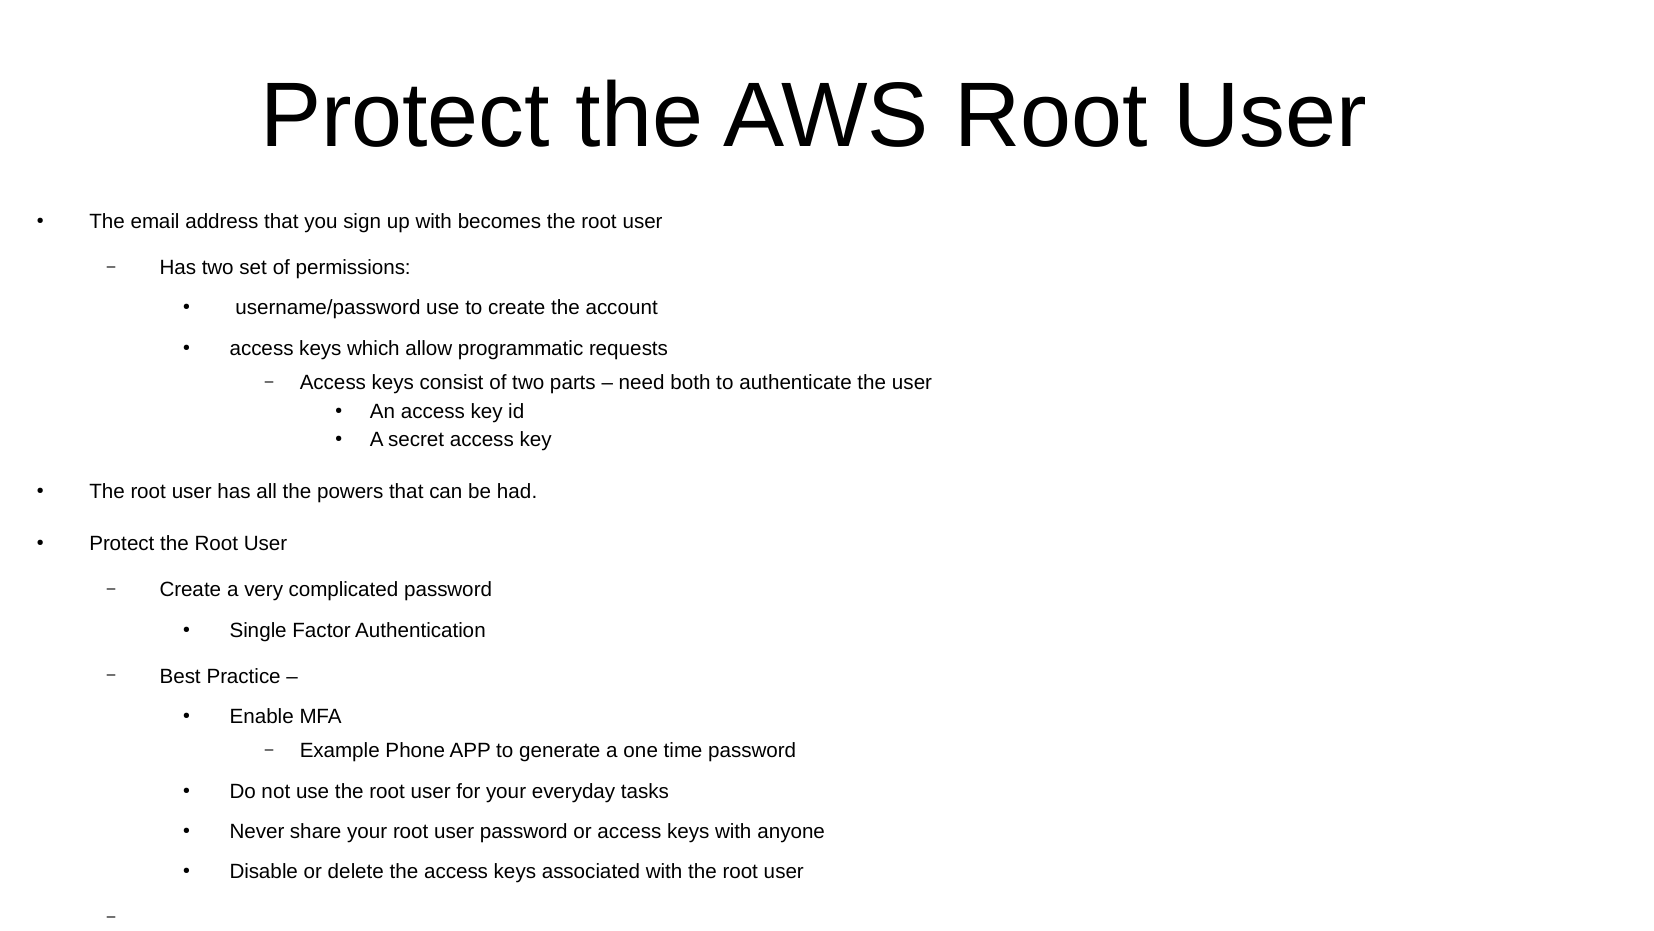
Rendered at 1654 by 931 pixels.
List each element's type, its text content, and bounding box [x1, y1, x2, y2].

list The email address that you sign up with becomes the root user Has two set of permissions: username/password use to create the account access keys which allow programmatic requests Access keys consist of two parts – need both to authenticate the user An access key id A secret access key The root user has all the powers that can be had. Protect the Root User Create a very complicated password Single Factor Authentication Best Practice – Enable MFA Example Phone APP to generate a one time password Do not use the root user for your everyday tasks Never share your root user password or access keys with anyone Disable or delete the access keys associated with the root user [19, 210, 1561, 893]
title Protect the AWS Root User [82, 37, 1571, 193]
